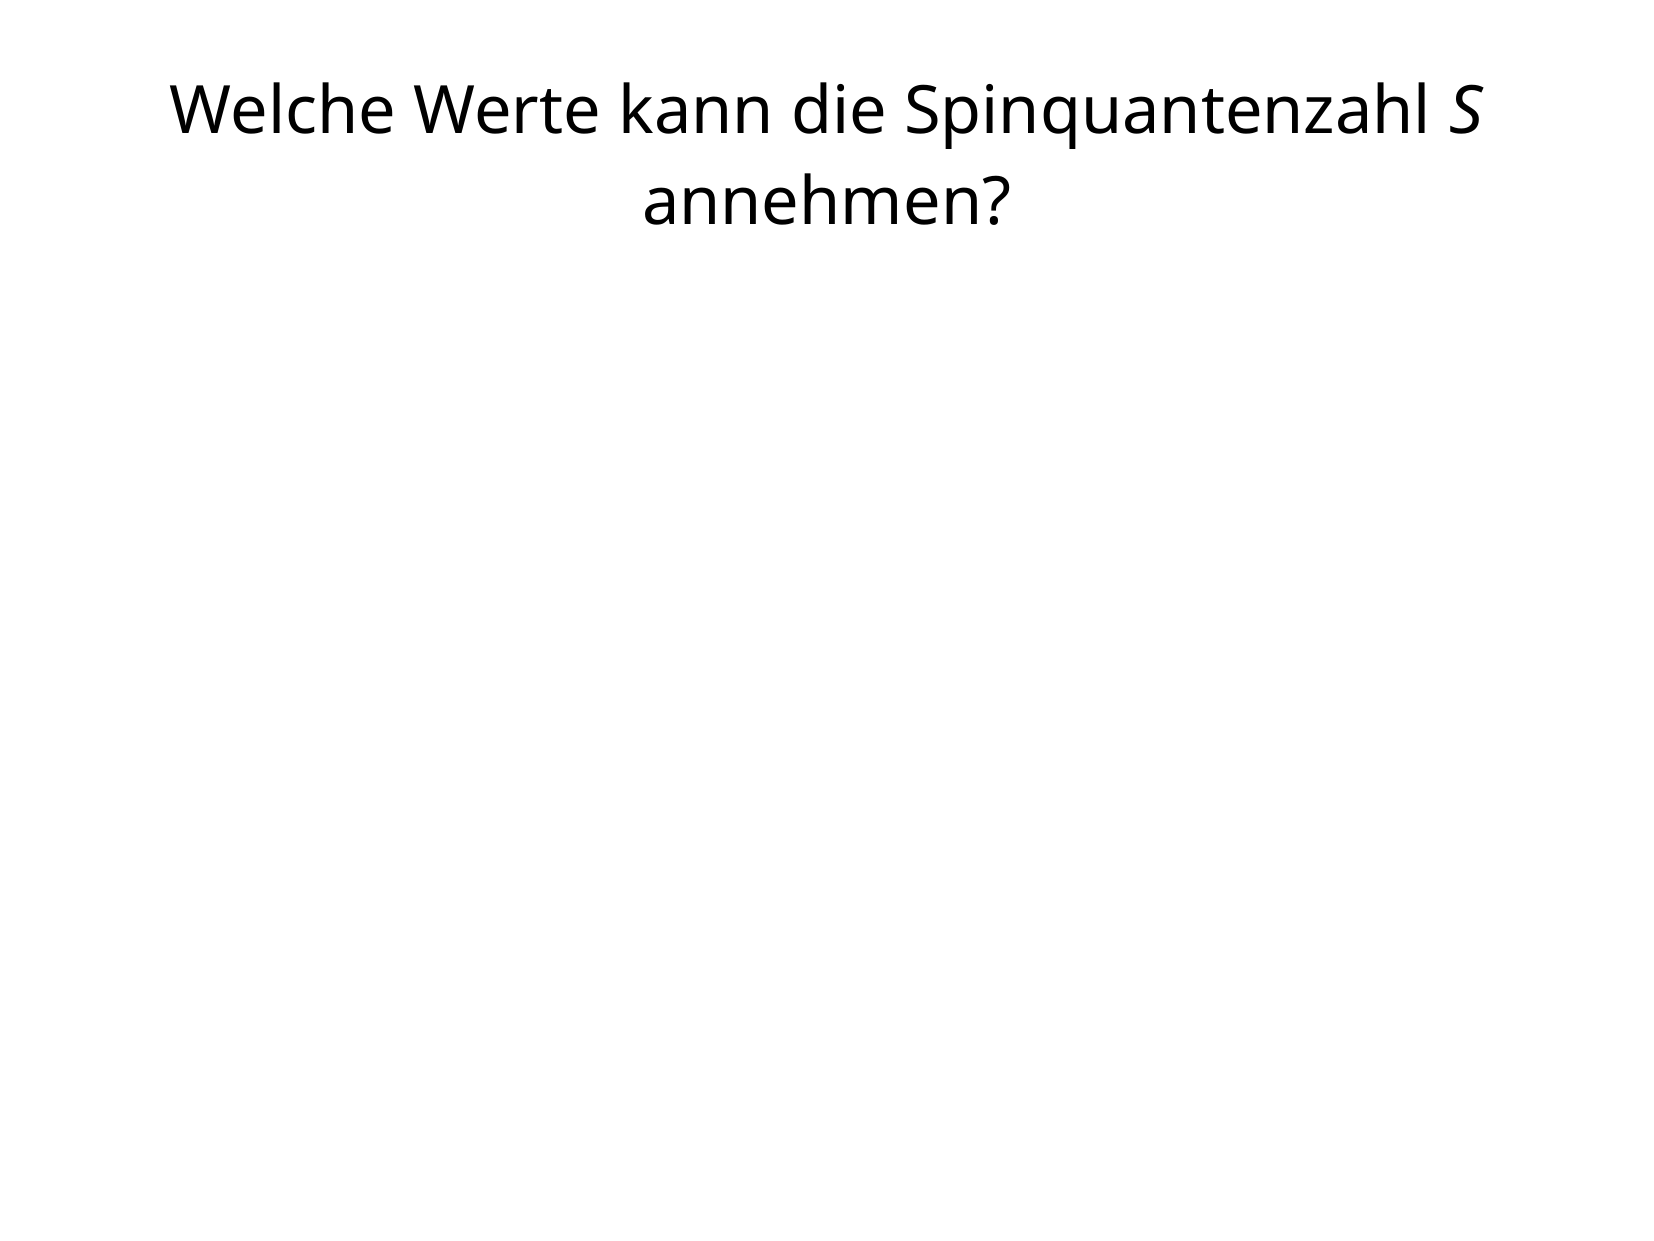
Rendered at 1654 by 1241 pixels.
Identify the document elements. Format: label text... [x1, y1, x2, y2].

title Welche Werte kann die Spinquantenzahl S annehmen? [82, 49, 1571, 257]
